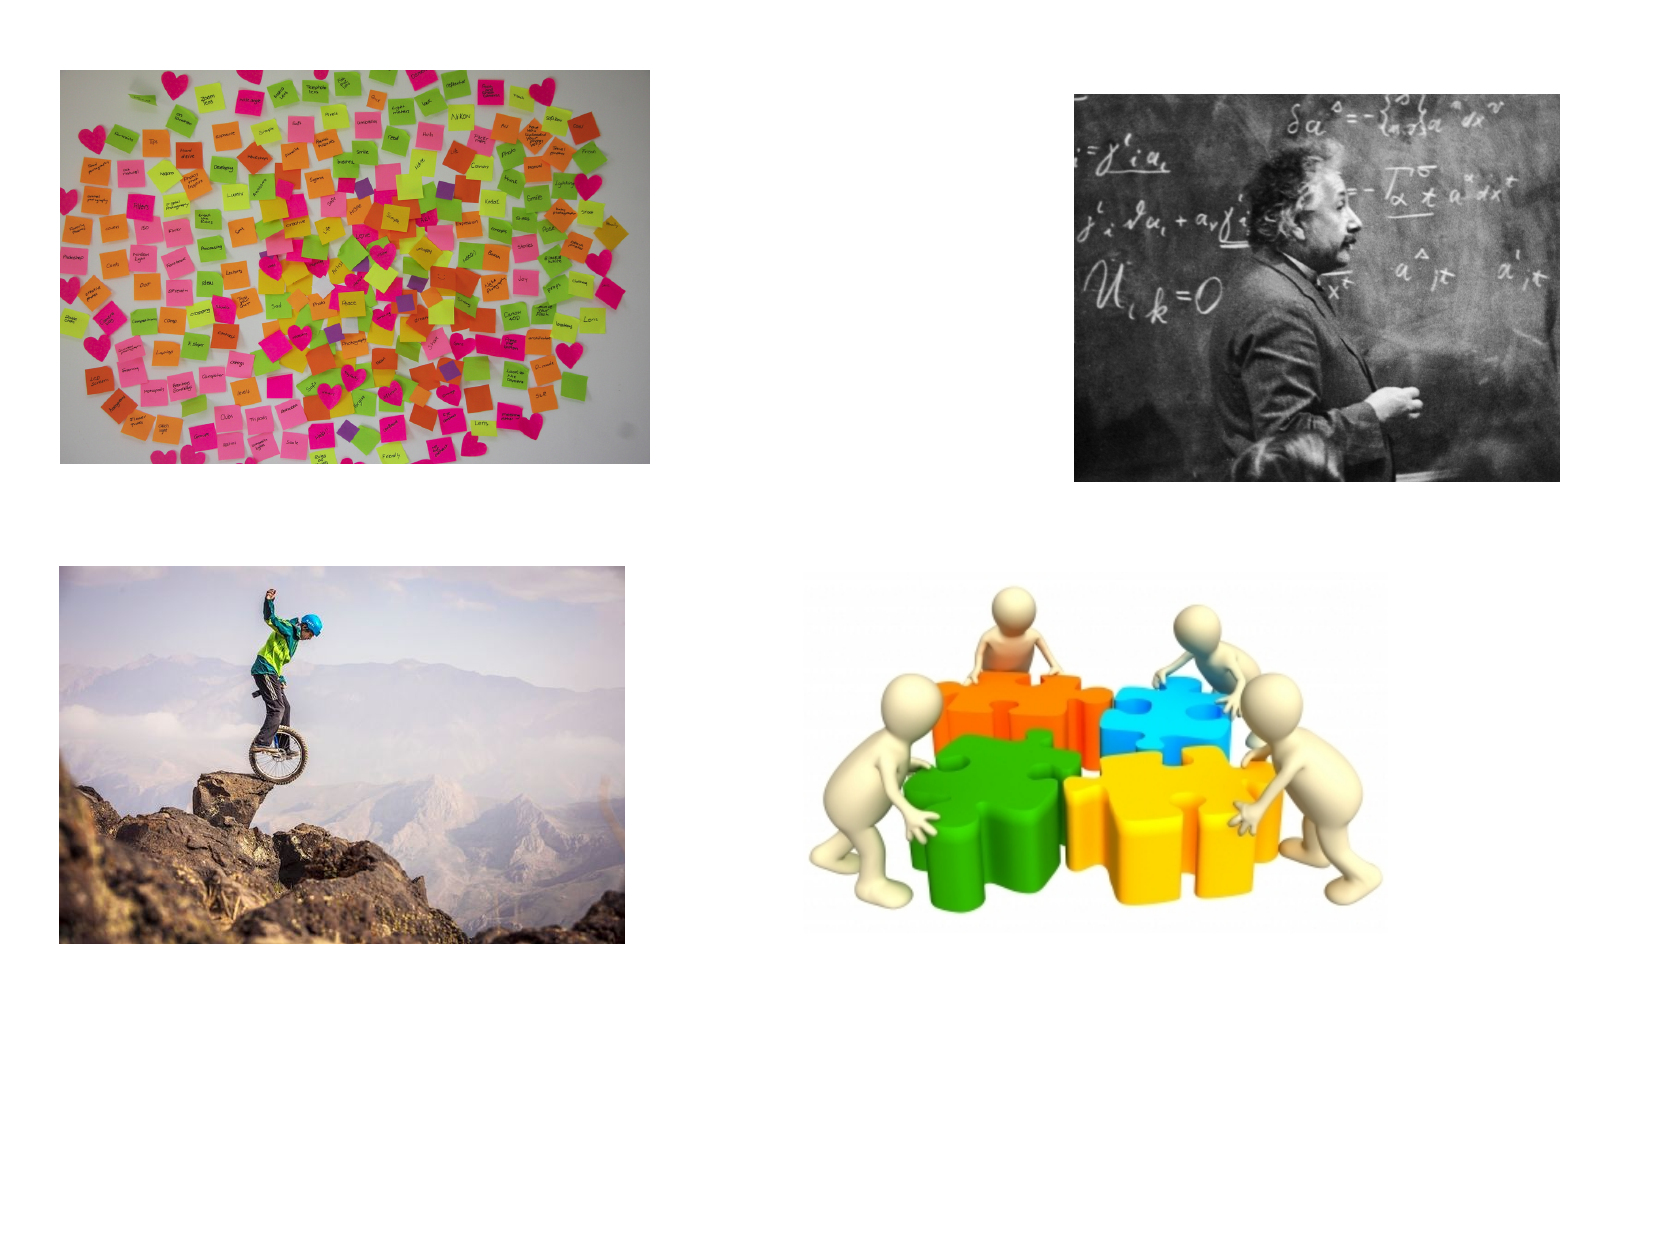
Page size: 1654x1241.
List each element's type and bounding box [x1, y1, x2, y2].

picture [1074, 94, 1560, 482]
picture [60, 70, 650, 464]
picture [59, 566, 625, 944]
picture [803, 572, 1388, 934]
